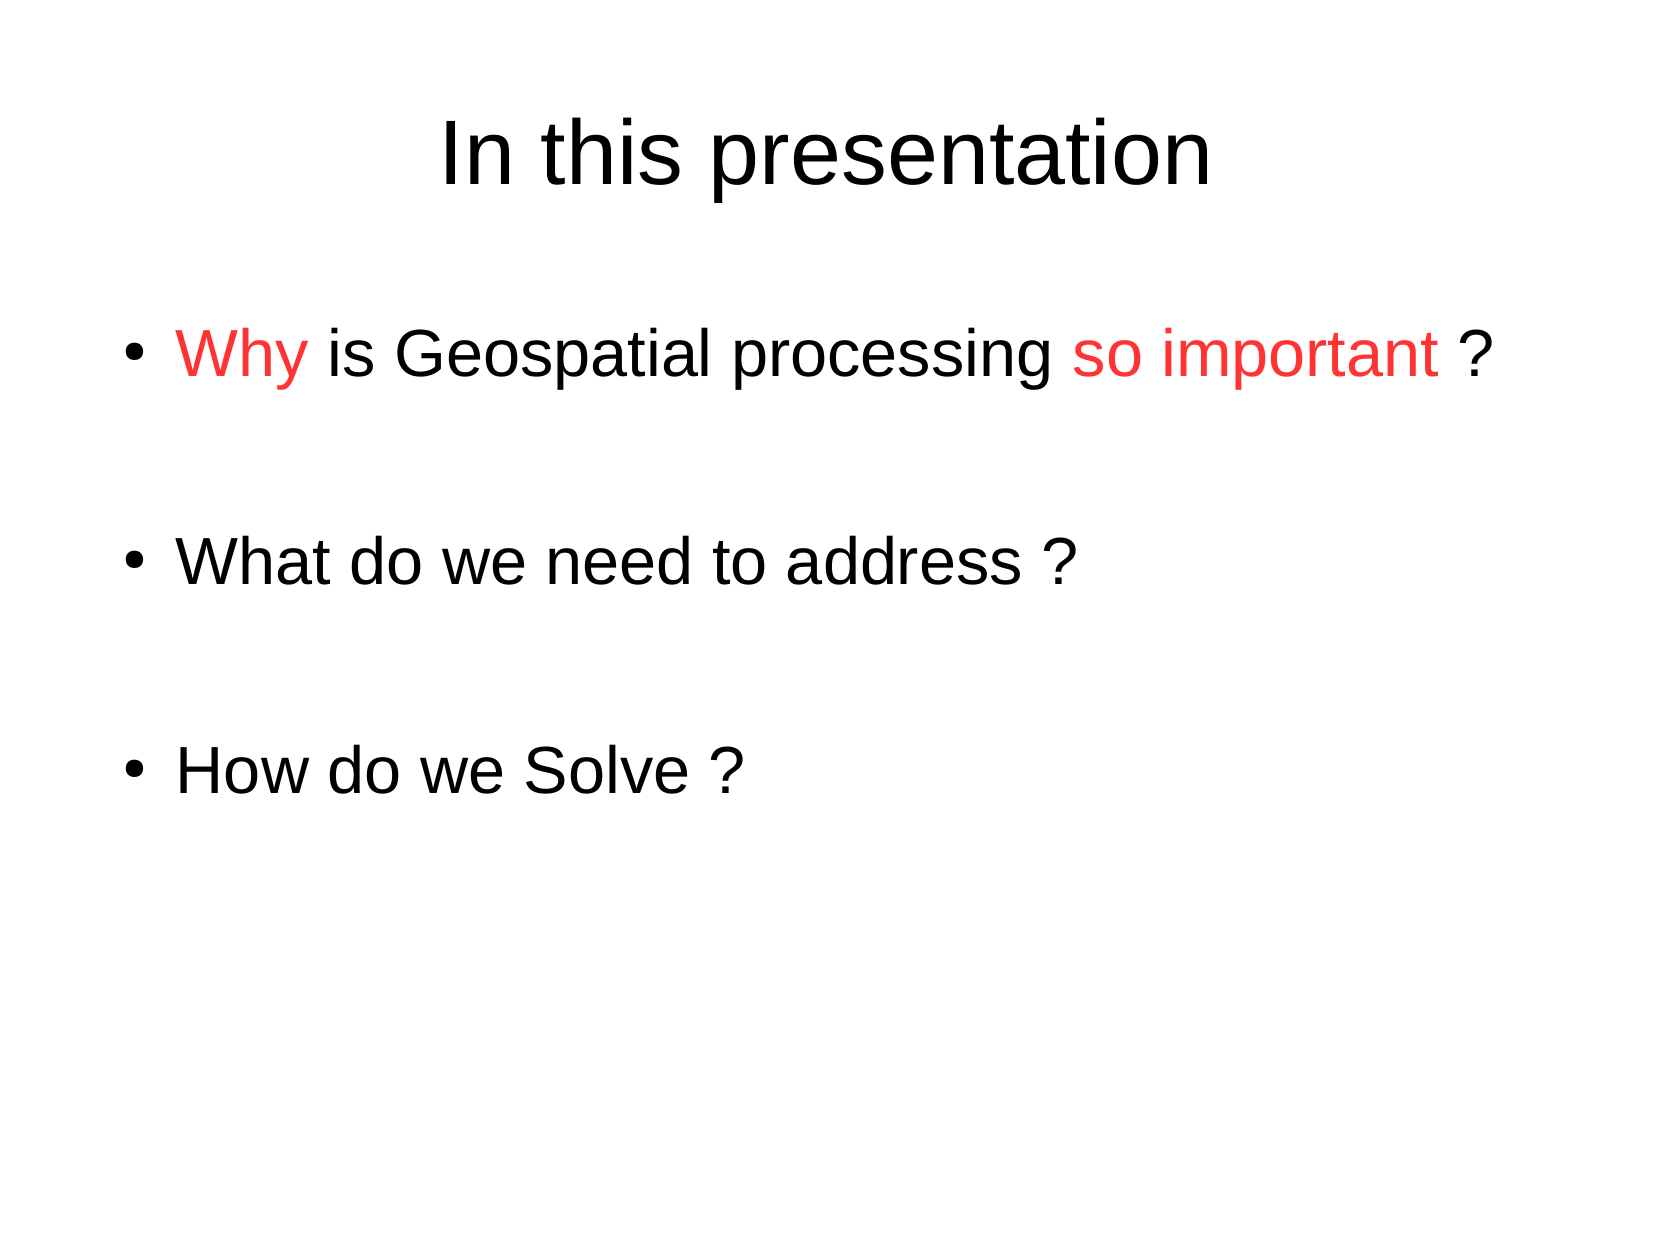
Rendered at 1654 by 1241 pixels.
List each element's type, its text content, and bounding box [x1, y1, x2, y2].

title In this presentation [82, 49, 1571, 257]
list Why is Geospatial processing so important ? What do we need to address ? How do we Solve ? [105, 315, 1594, 1036]
